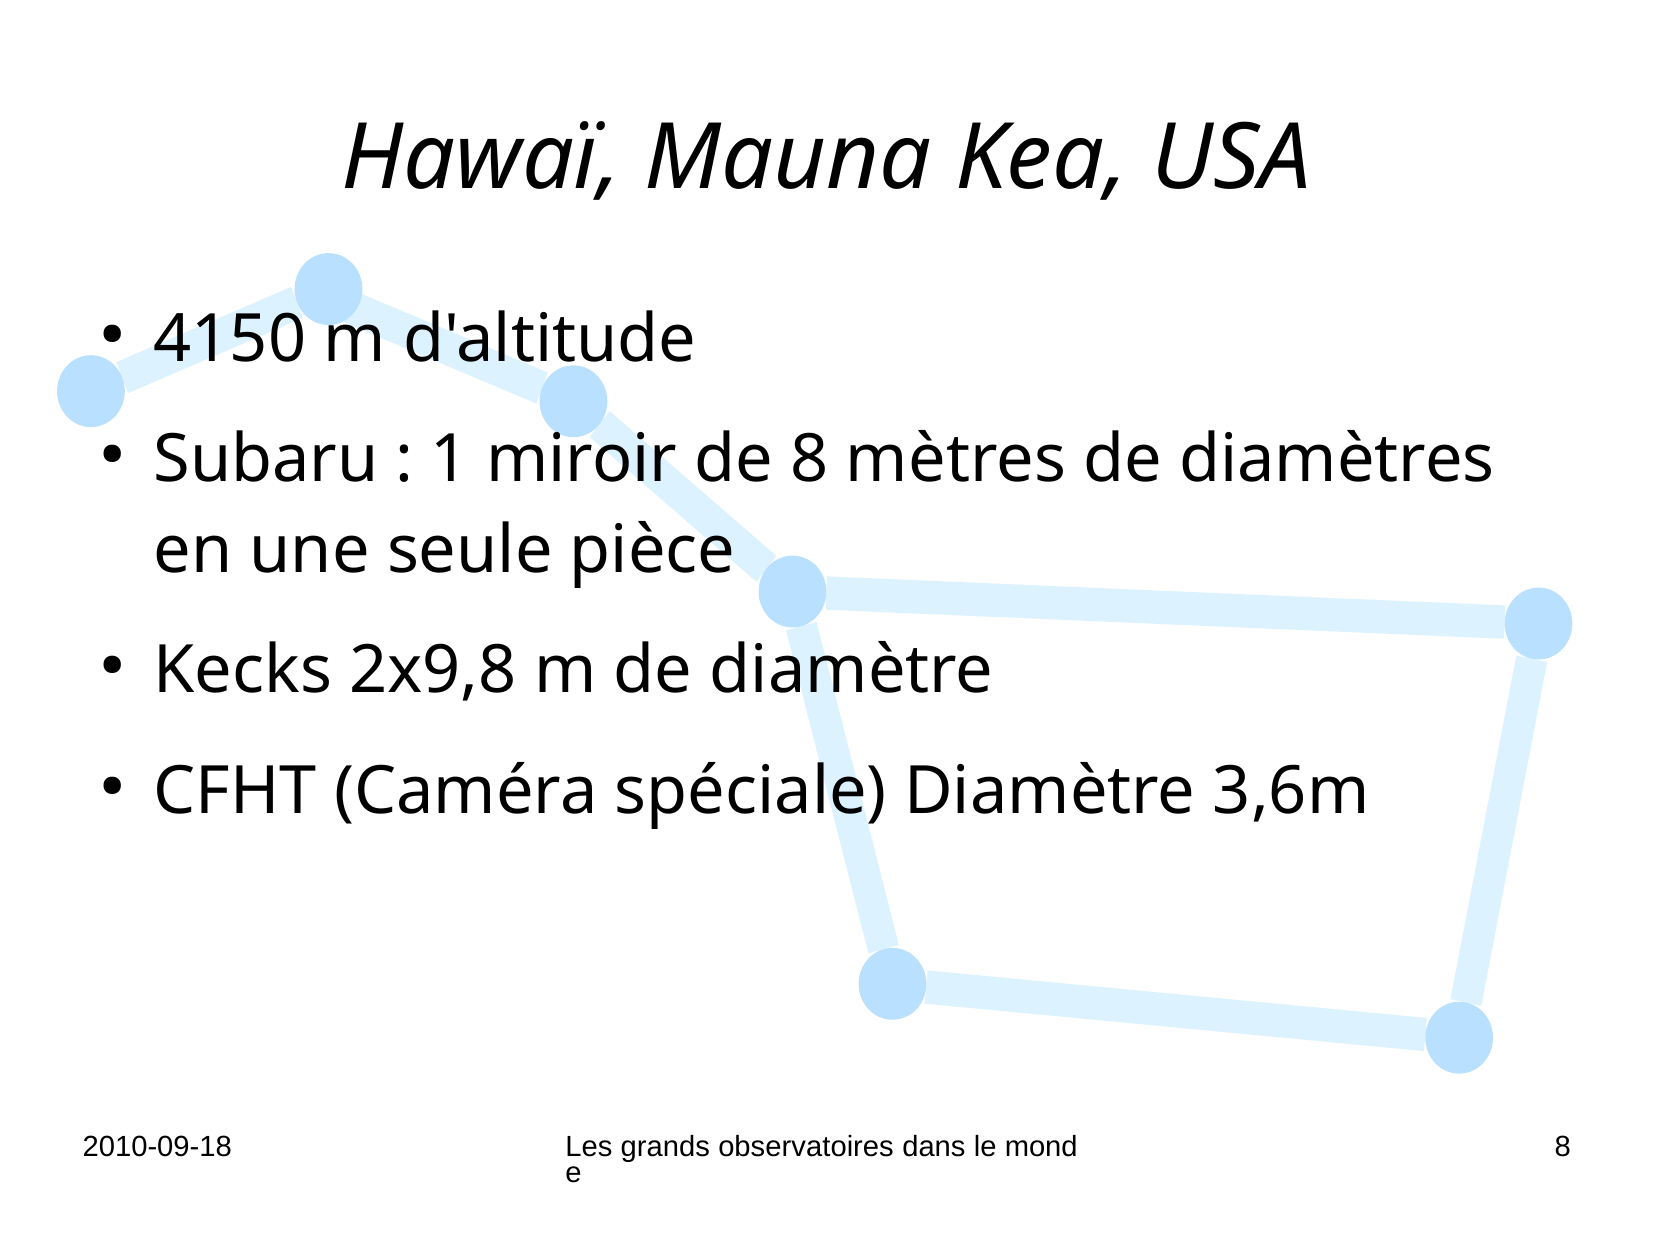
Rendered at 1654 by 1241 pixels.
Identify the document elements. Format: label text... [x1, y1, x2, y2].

list 4150 m d'altitude Subaru : 1 miroir de 8 mètres de diamètres en une seule pièce Kecks 2x9,8 m de diamètre CFHT (Caméra spéciale) Diamètre 3,6m [82, 290, 1571, 1109]
title Hawaï, Mauna Kea, USA [82, 56, 1571, 250]
